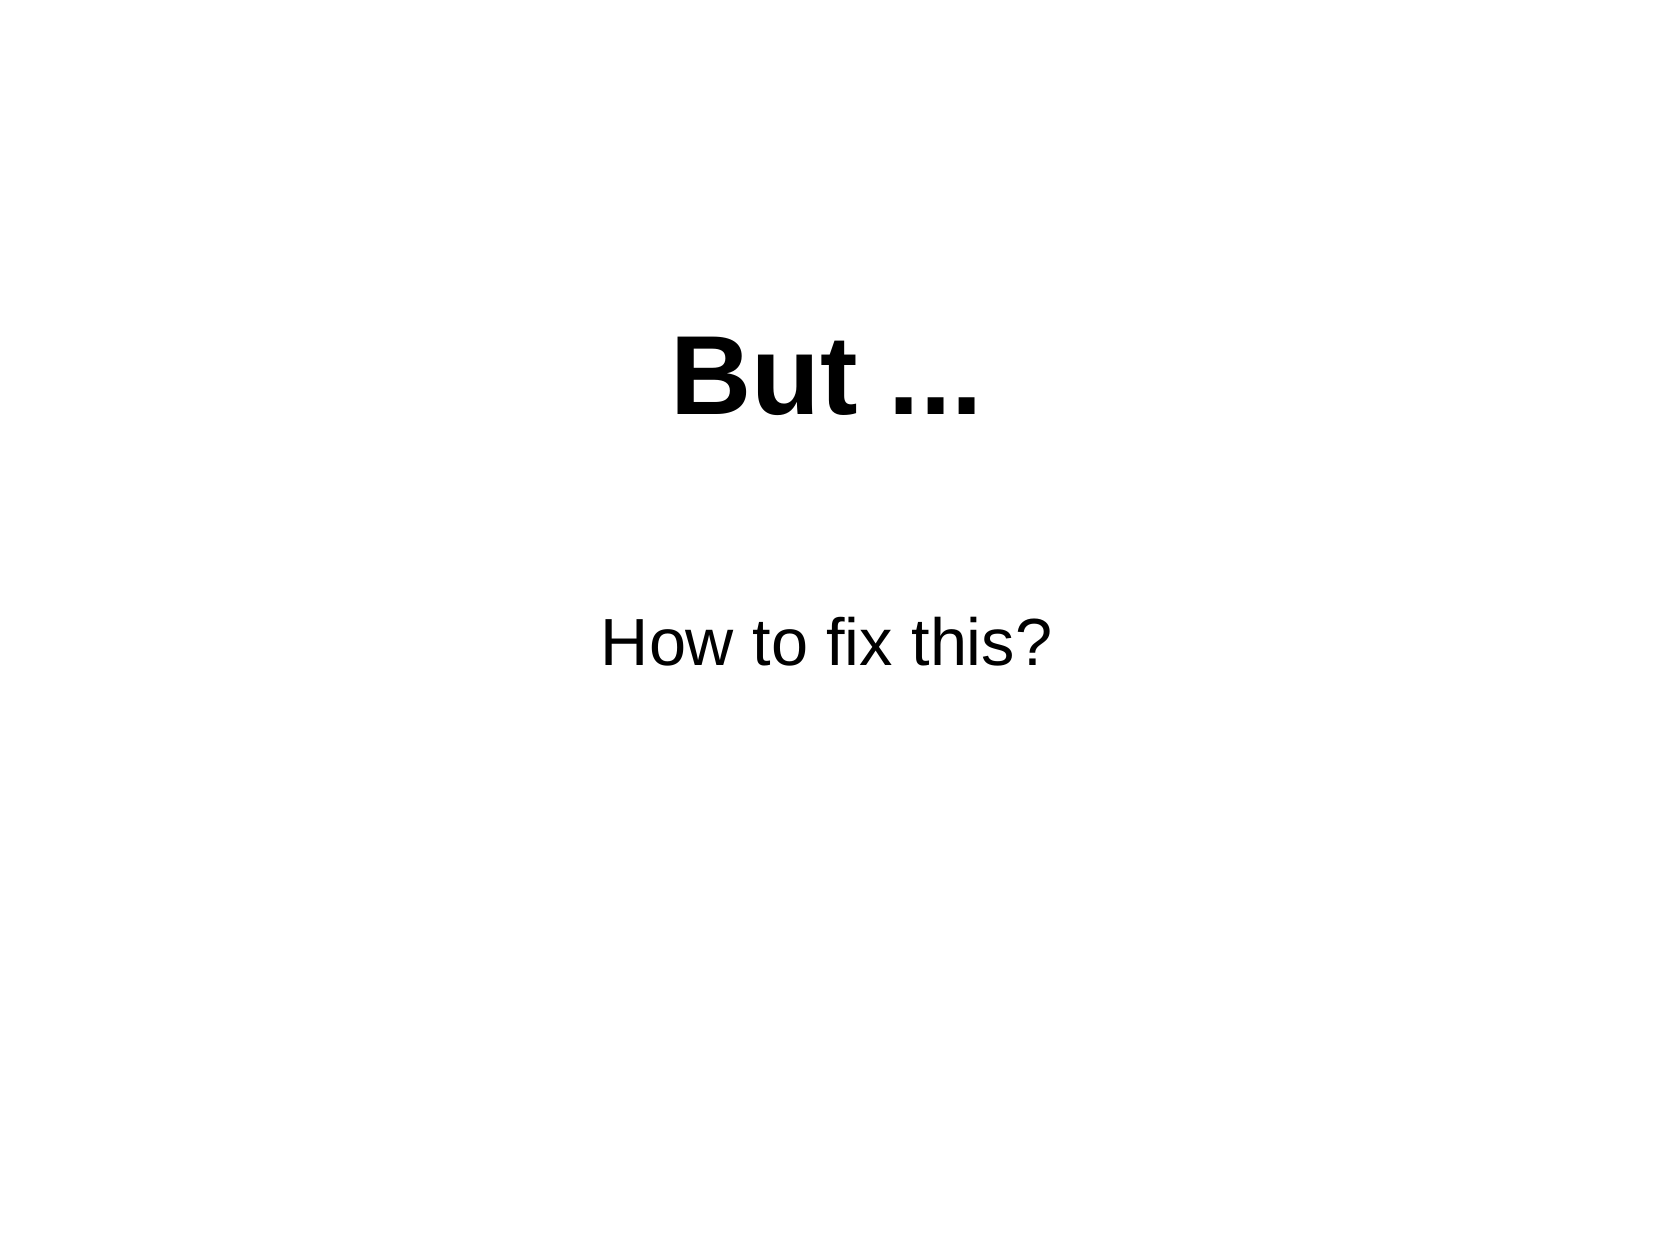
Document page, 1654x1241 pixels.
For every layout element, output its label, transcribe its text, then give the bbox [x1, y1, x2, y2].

subtitle How to fix this? [82, 516, 1571, 768]
title But ... [82, 271, 1571, 479]
